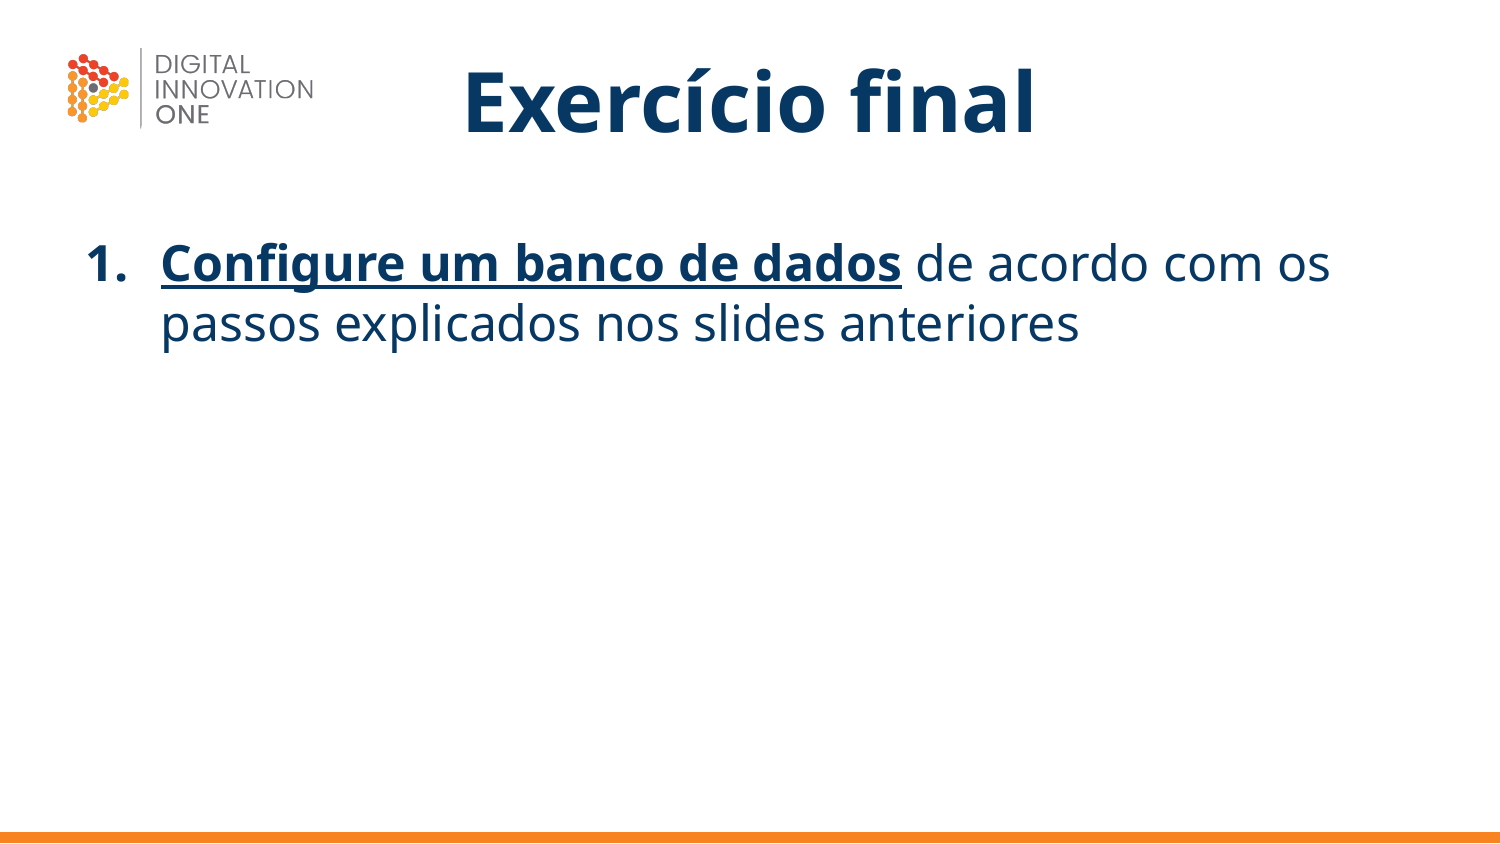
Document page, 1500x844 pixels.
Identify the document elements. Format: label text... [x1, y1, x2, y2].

picture [51, 39, 330, 137]
text_box Configure um banco de dados de acordo com os passos explicados nos slides anteriores [58, 216, 1449, 717]
text_box [0, 832, 1500, 843]
subtitle Exercício final [51, 50, 1449, 148]
